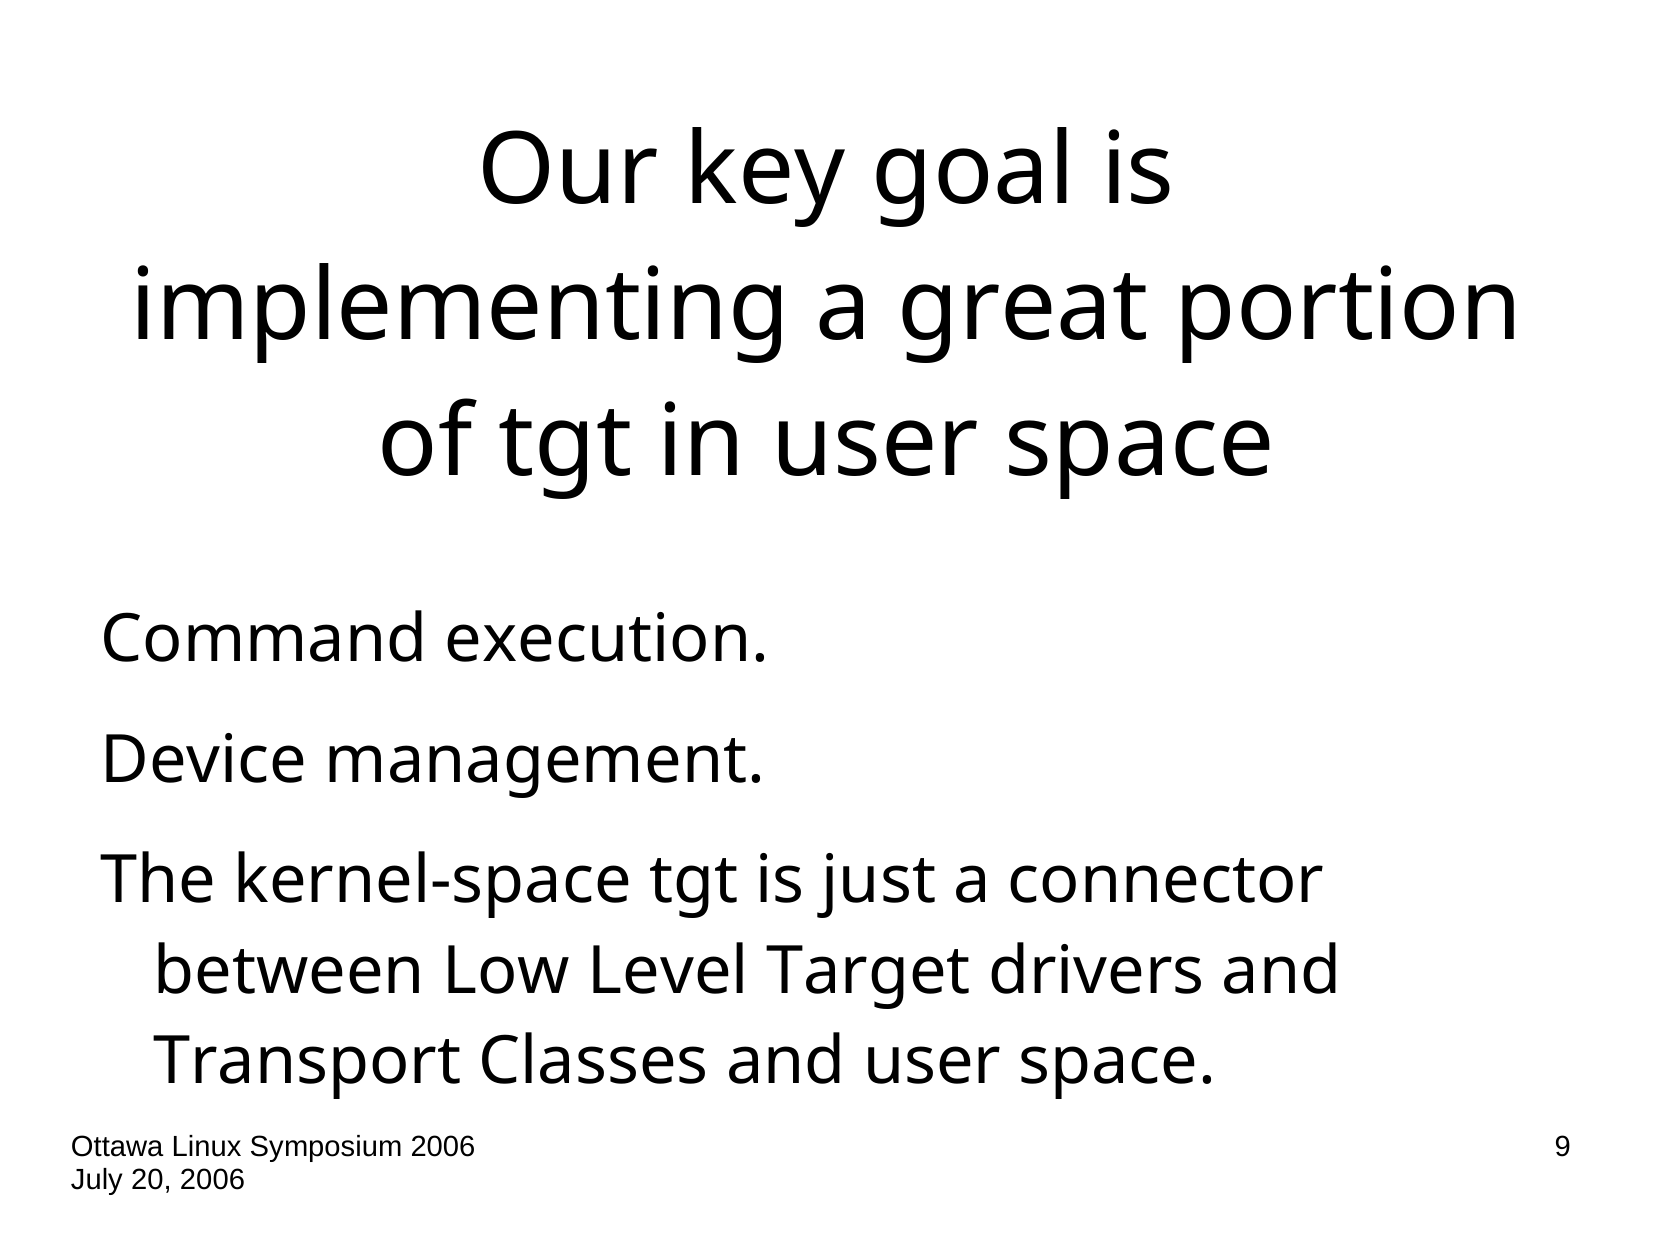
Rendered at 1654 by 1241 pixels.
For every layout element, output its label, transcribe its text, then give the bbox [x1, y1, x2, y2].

title Our key goal is implementing a great portion of tgt in user space [82, 119, 1571, 482]
list Command execution. Device management. The kernel-space tgt is just a connector between Low Level Target drivers and Transport Classes and user space. [82, 590, 1595, 1094]
